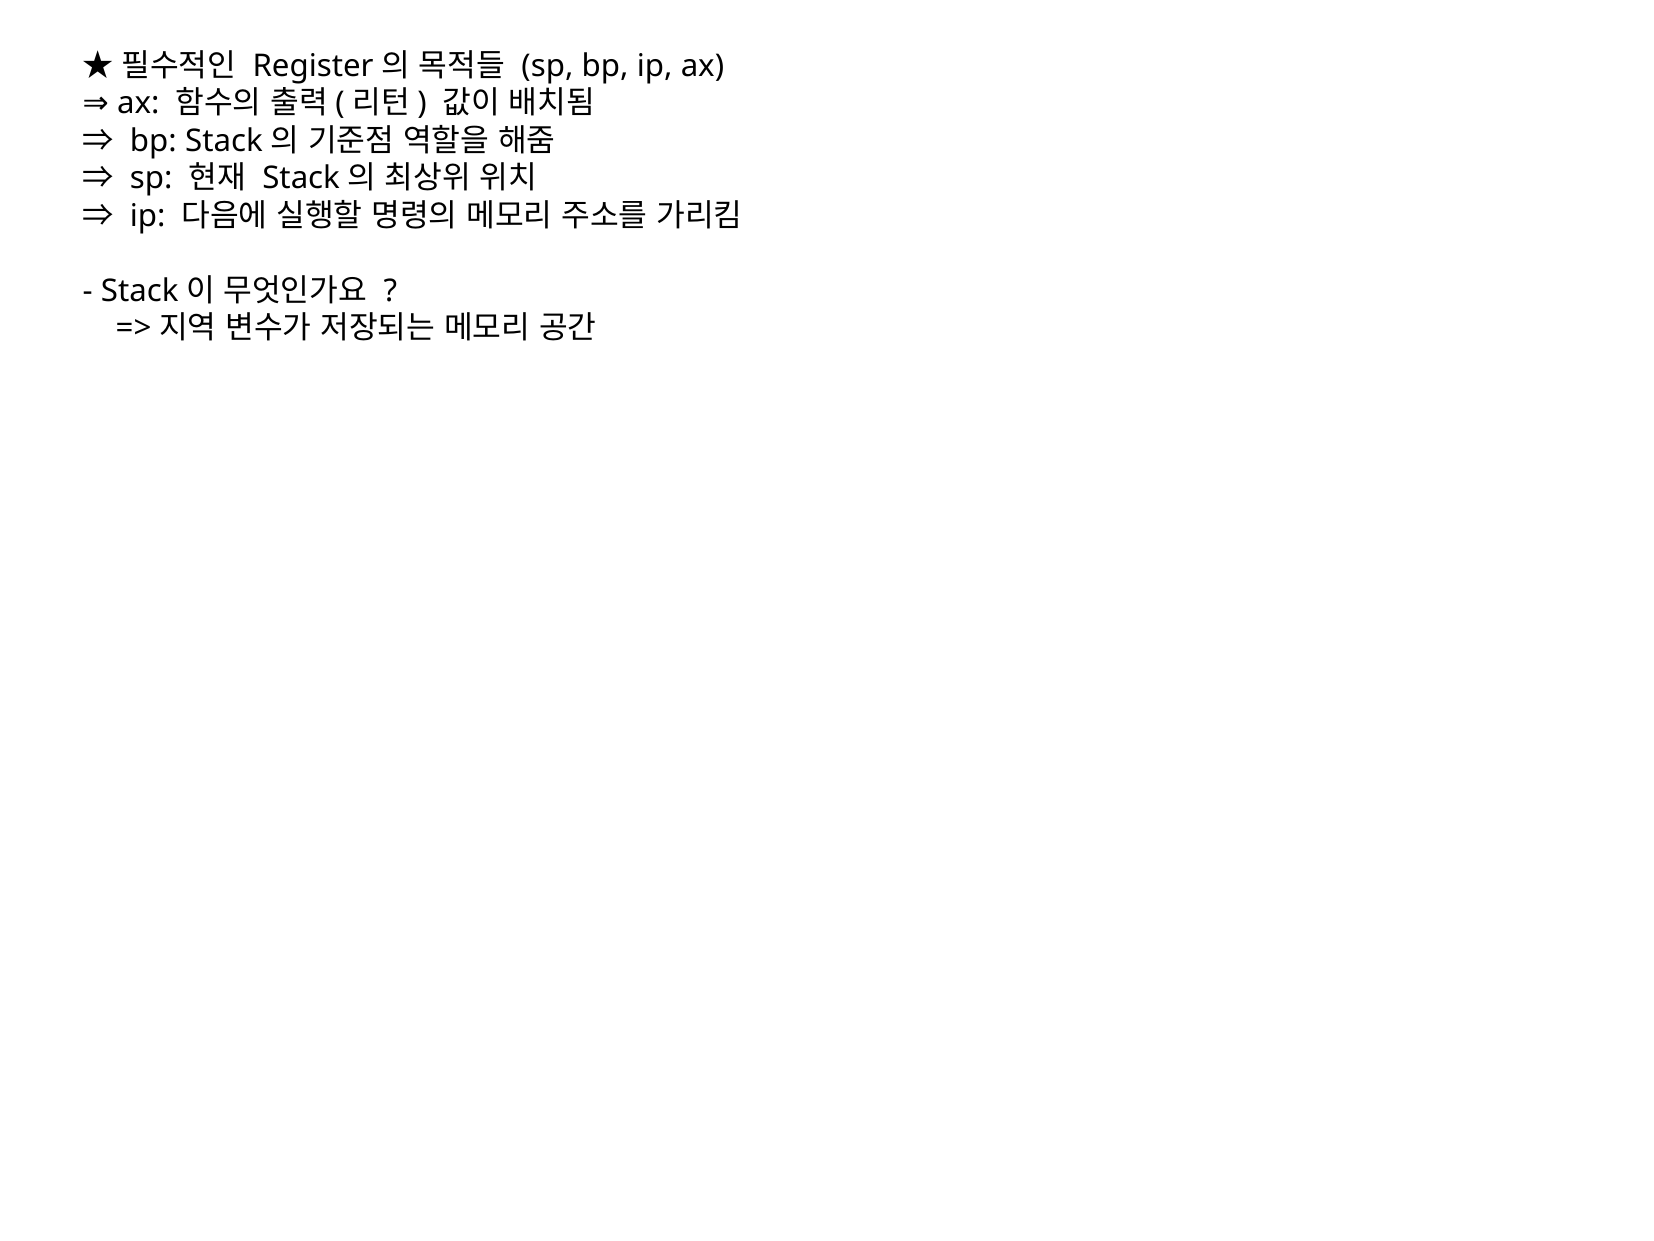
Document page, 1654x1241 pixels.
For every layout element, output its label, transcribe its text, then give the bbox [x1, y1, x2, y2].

title ★필수적인 Register의 목적들 (sp, bp, ip, ax) ⇒ ax: 함수의 출력(리턴) 값이 배치됨 ⇒ bp: Stack의 기준점 역할을 해줌 ⇒ sp: 현재 Stack의 최상위 위치 ⇒ ip: 다음에 실행할 명령의 메모리 주소를 가리킴 - Stack이 무엇인가요 ? =>지역 변수가 저장되는 메모리 공간 [82, 11, 1571, 378]
